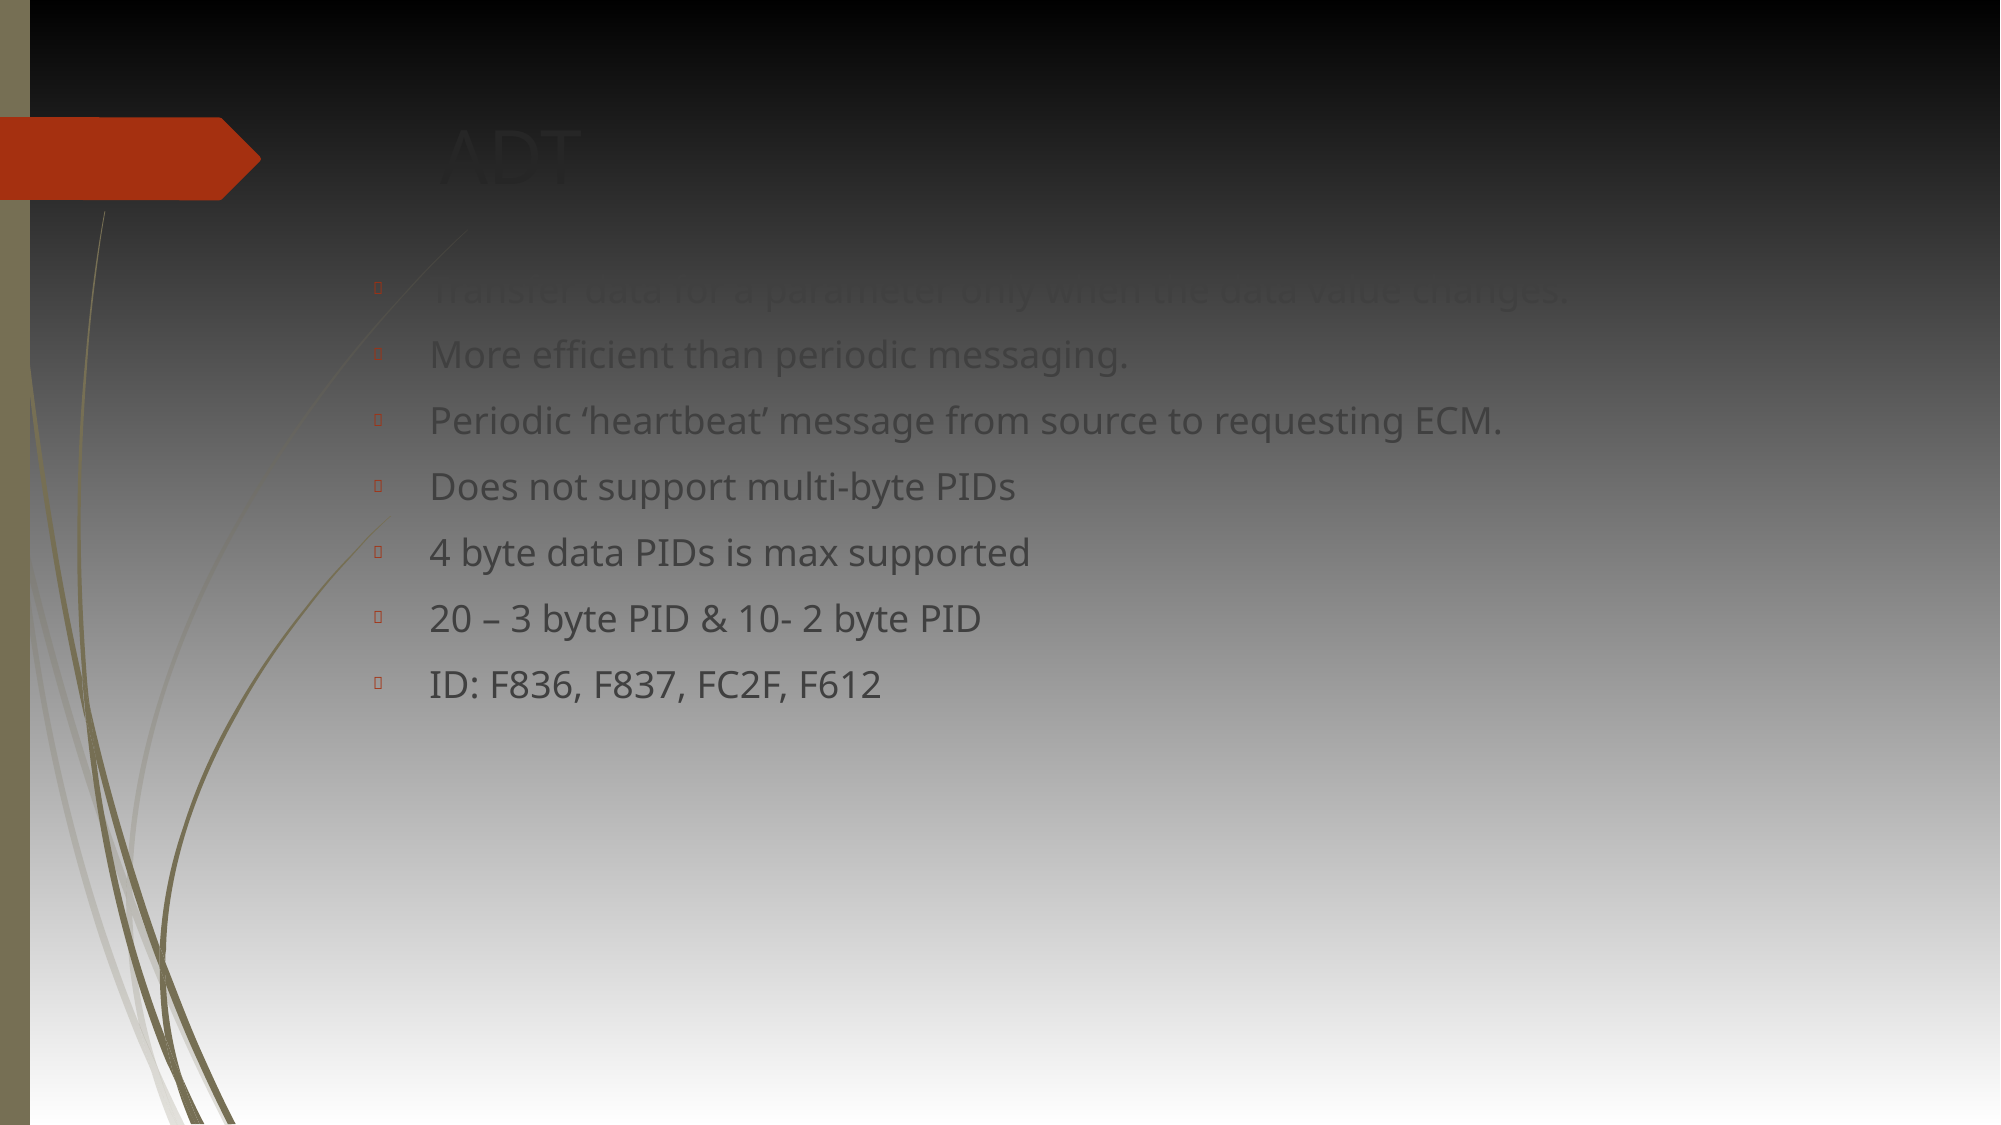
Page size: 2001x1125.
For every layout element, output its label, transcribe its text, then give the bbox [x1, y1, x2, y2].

list Transfer data for a parameter only when the data value changes. More efficient than periodic messaging. Periodic ‘heartbeat’ message from source to requesting ECM. Does not support multi-byte PIDs 4 byte data PIDs is max supported 20 – 3 byte PID & 10- 2 byte PID ID: F836, F837, FC2F, F612 [358, 258, 1888, 970]
title ADT [425, 102, 1888, 258]
